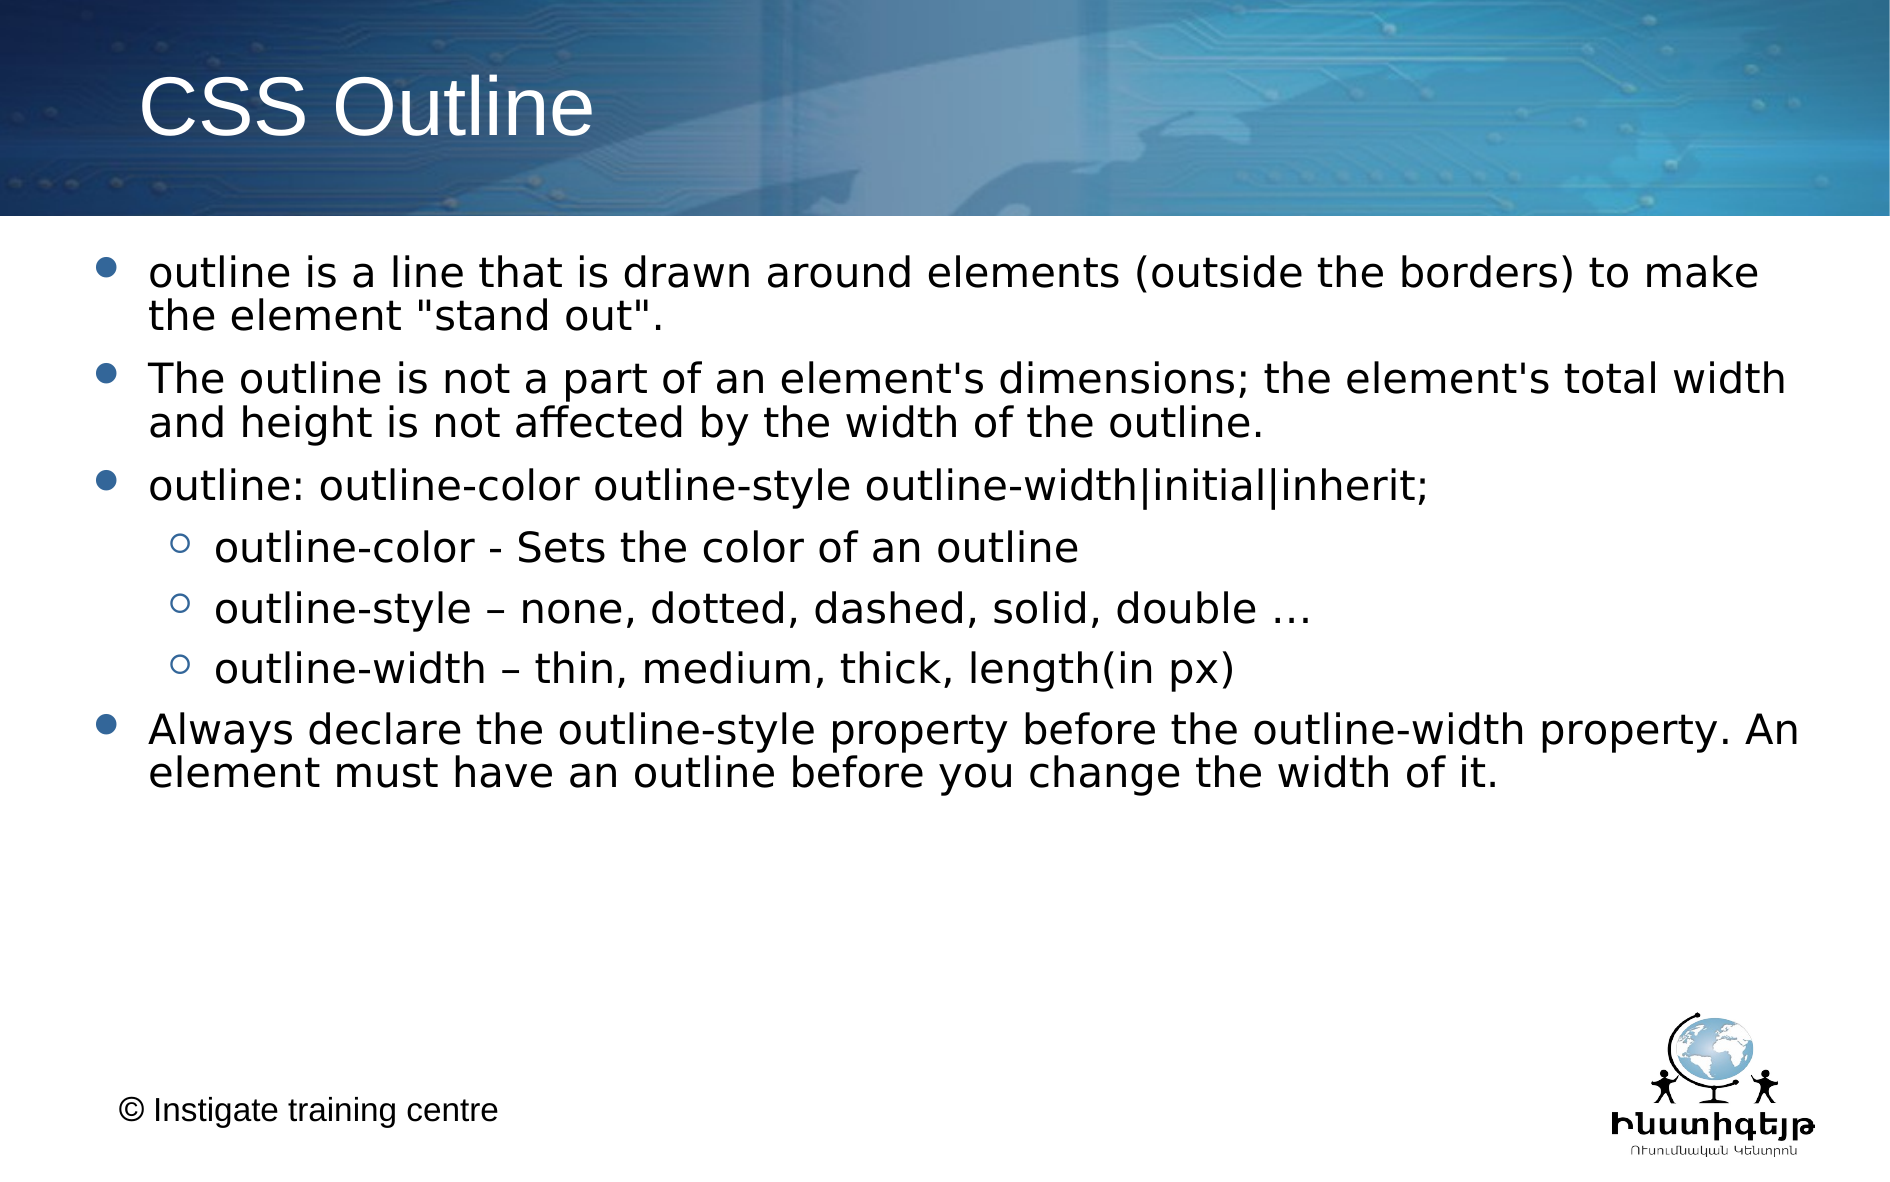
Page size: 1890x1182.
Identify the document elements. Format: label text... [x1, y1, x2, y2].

list outline is a line that is drawn around elements (outside the borders) to make the element "stand out". The outline is not a part of an element's dimensions; the element's total width and height is not affected by the width of the outline. outline: outline-color outline-style outline-width|initial|inherit; outline-color - Sets the color of an outline outline-style – none, dotted, dashed, solid, double … outline-width – thin, medium, thick, length(in px) Always declare the outline-style property before the outline-width property. An element must have an outline before you change the width of it. [93, 252, 1820, 277]
text_box CSS Outline [138, 82, 1801, 89]
picture [0, 0, 1890, 216]
picture [1612, 1012, 1815, 1157]
